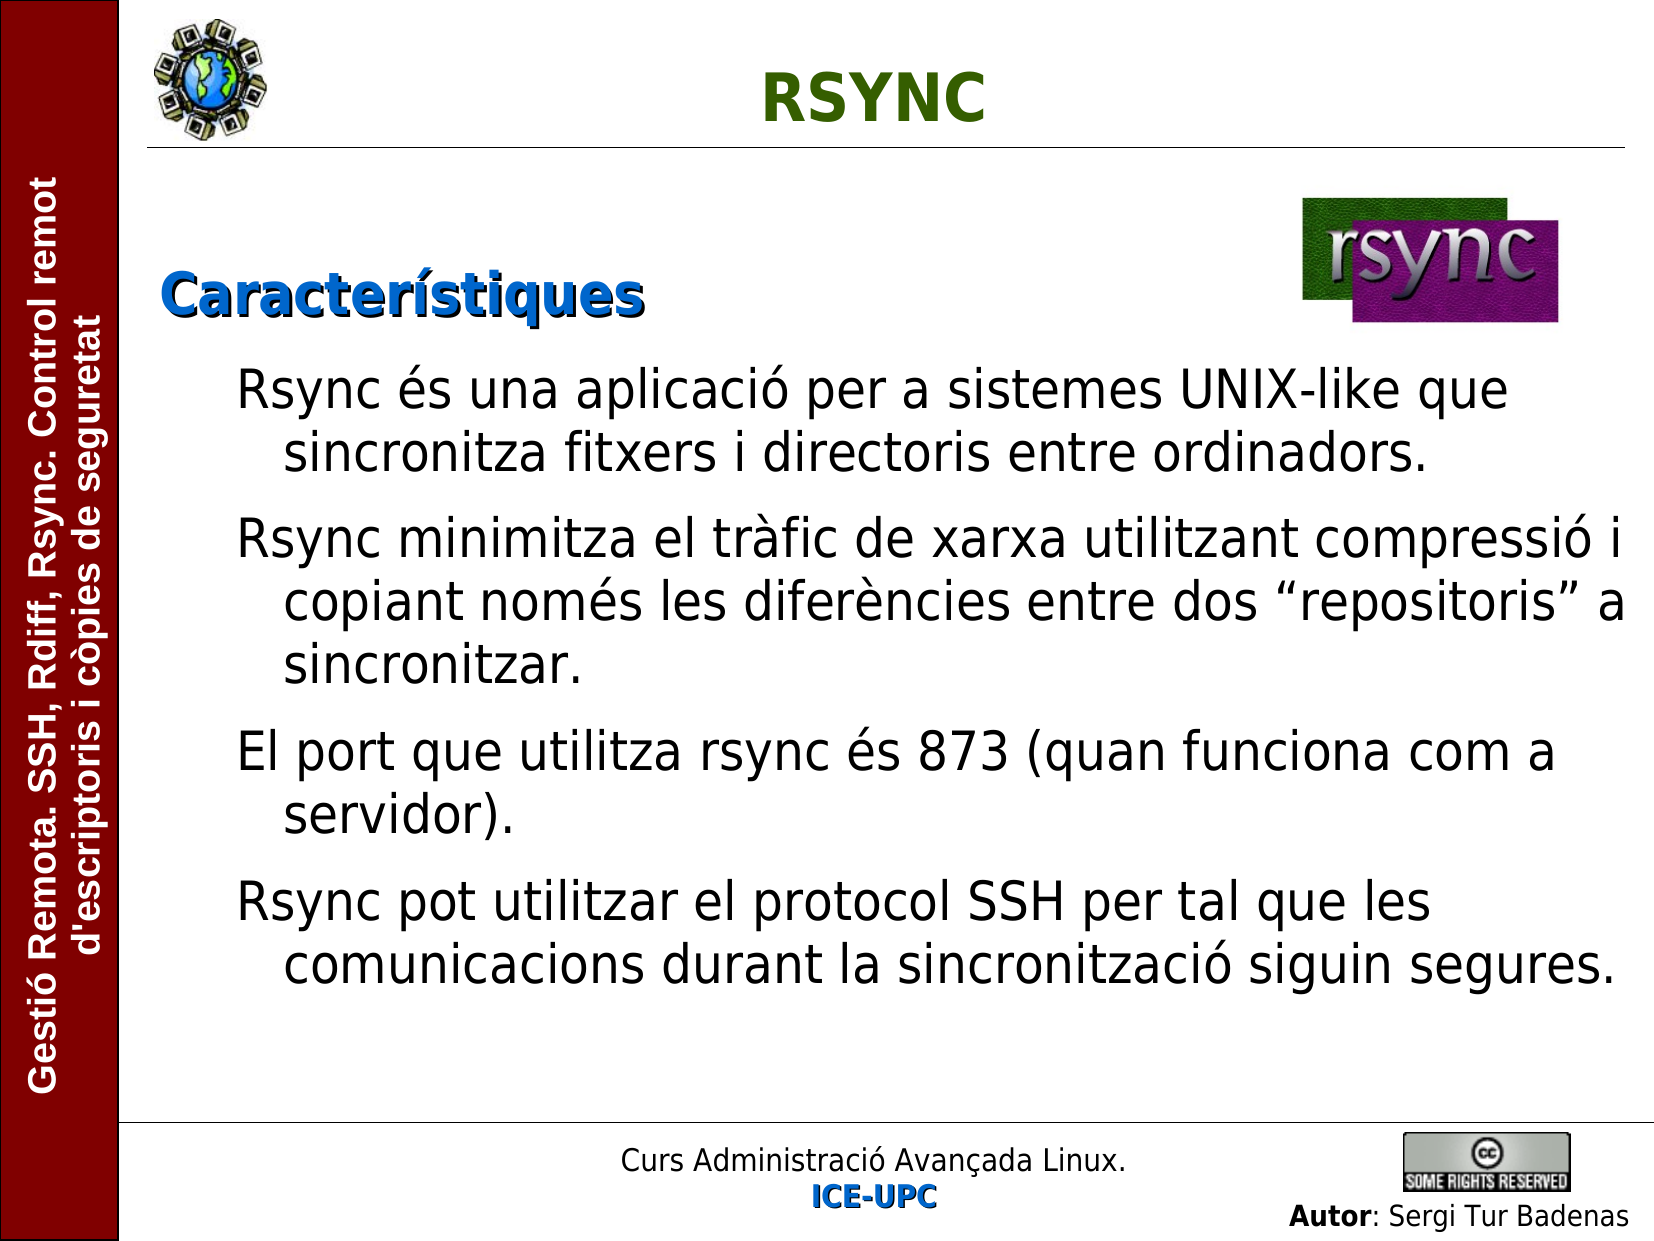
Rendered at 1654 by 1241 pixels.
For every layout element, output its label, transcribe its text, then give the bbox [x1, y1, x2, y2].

title RSYNC [129, 49, 1619, 148]
picture [154, 19, 268, 49]
picture [1269, 153, 1595, 357]
list Característiques Rsync és una aplicació per a sistemes UNIX-like que sincronitza fitxers i directoris entre ordinadors. Rsync minimitza el tràfic de xarxa utilitzant compressió i copiant només les diferències entre dos “repositoris” a sincronitzar. El port que utilitza rsync és 873 (quan funciona com a servidor). Rsync pot utilitzar el protocol SSH per tal que les comunicacions durant la sincronització siguin segures. [141, 260, 1630, 1111]
picture [1403, 1132, 1571, 1192]
